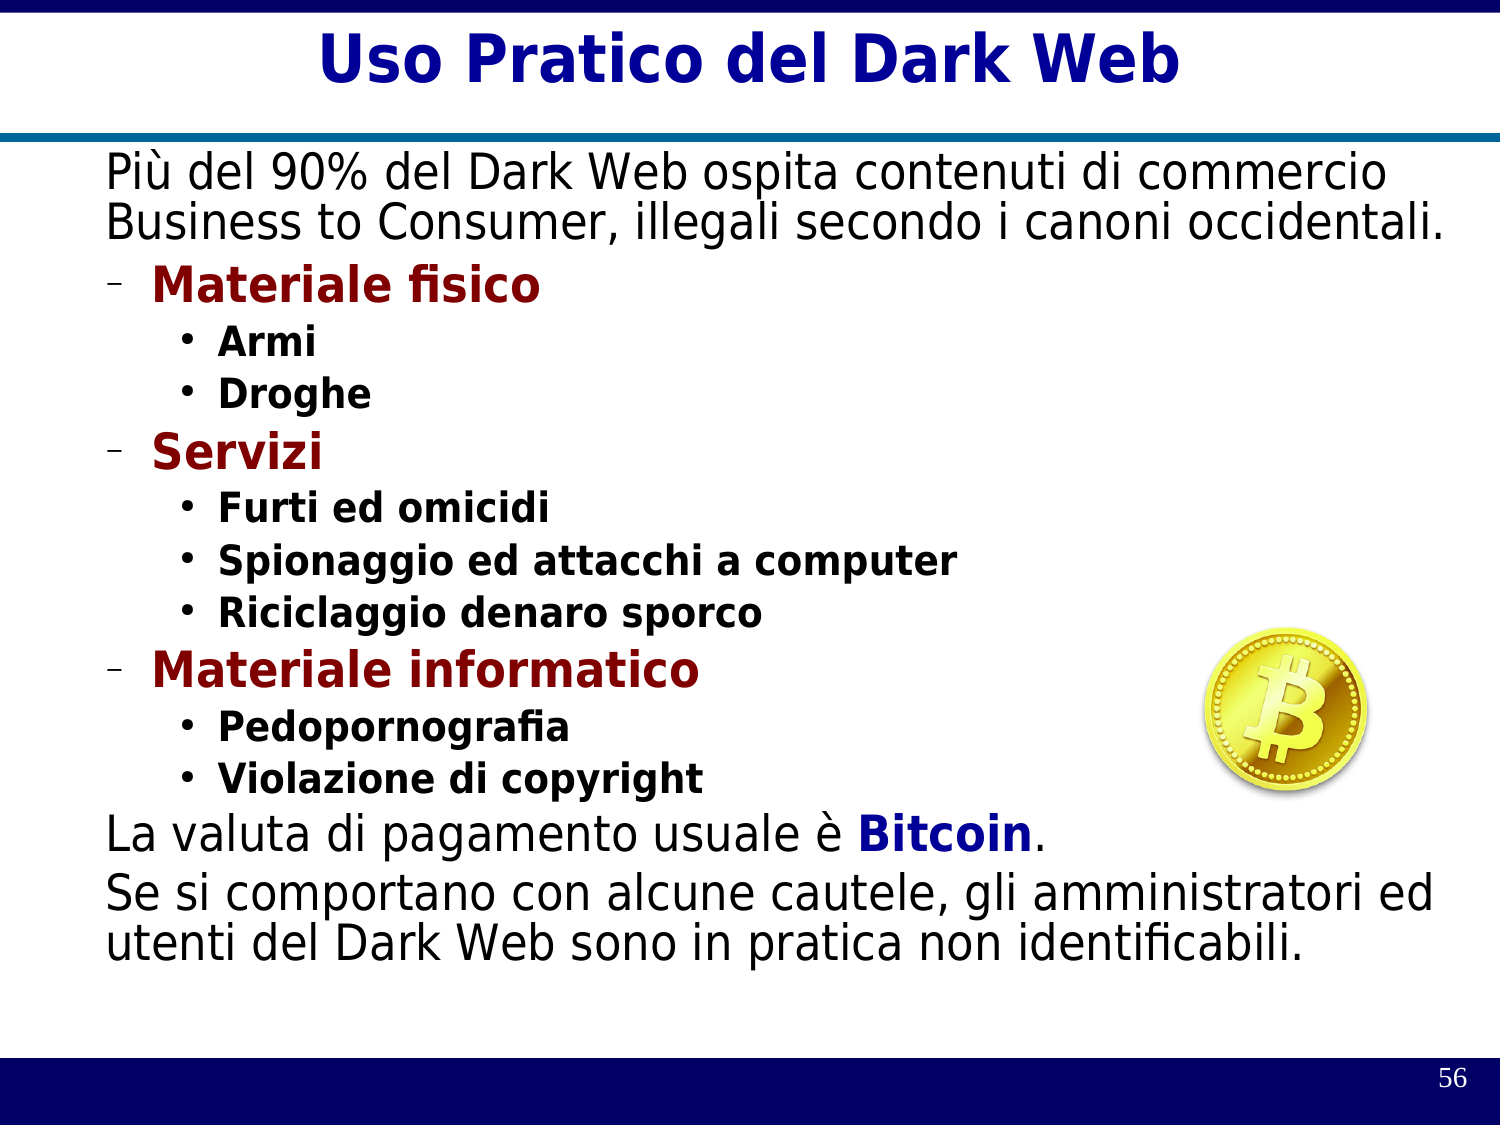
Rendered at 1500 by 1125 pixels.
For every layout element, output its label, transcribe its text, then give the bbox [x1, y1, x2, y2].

picture [1140, 599, 1431, 818]
title Uso Pratico del Dark Web [30, 0, 1471, 126]
list Più del 90% del Dark Web ospita contenuti di commercio Business to Consumer, illegali secondo i canoni occidentali. Materiale fisico Armi Droghe Servizi Furti ed omicidi Spionaggio ed attacchi a computer Riciclaggio denaro sporco Materiale informatico Pedopornografia Violazione di copyright La valuta di pagamento usuale è Bitcoin. Se si comportano con alcune cautele, gli amministratori ed utenti del Dark Web sono in pratica non identificabili. [30, 149, 1471, 1021]
